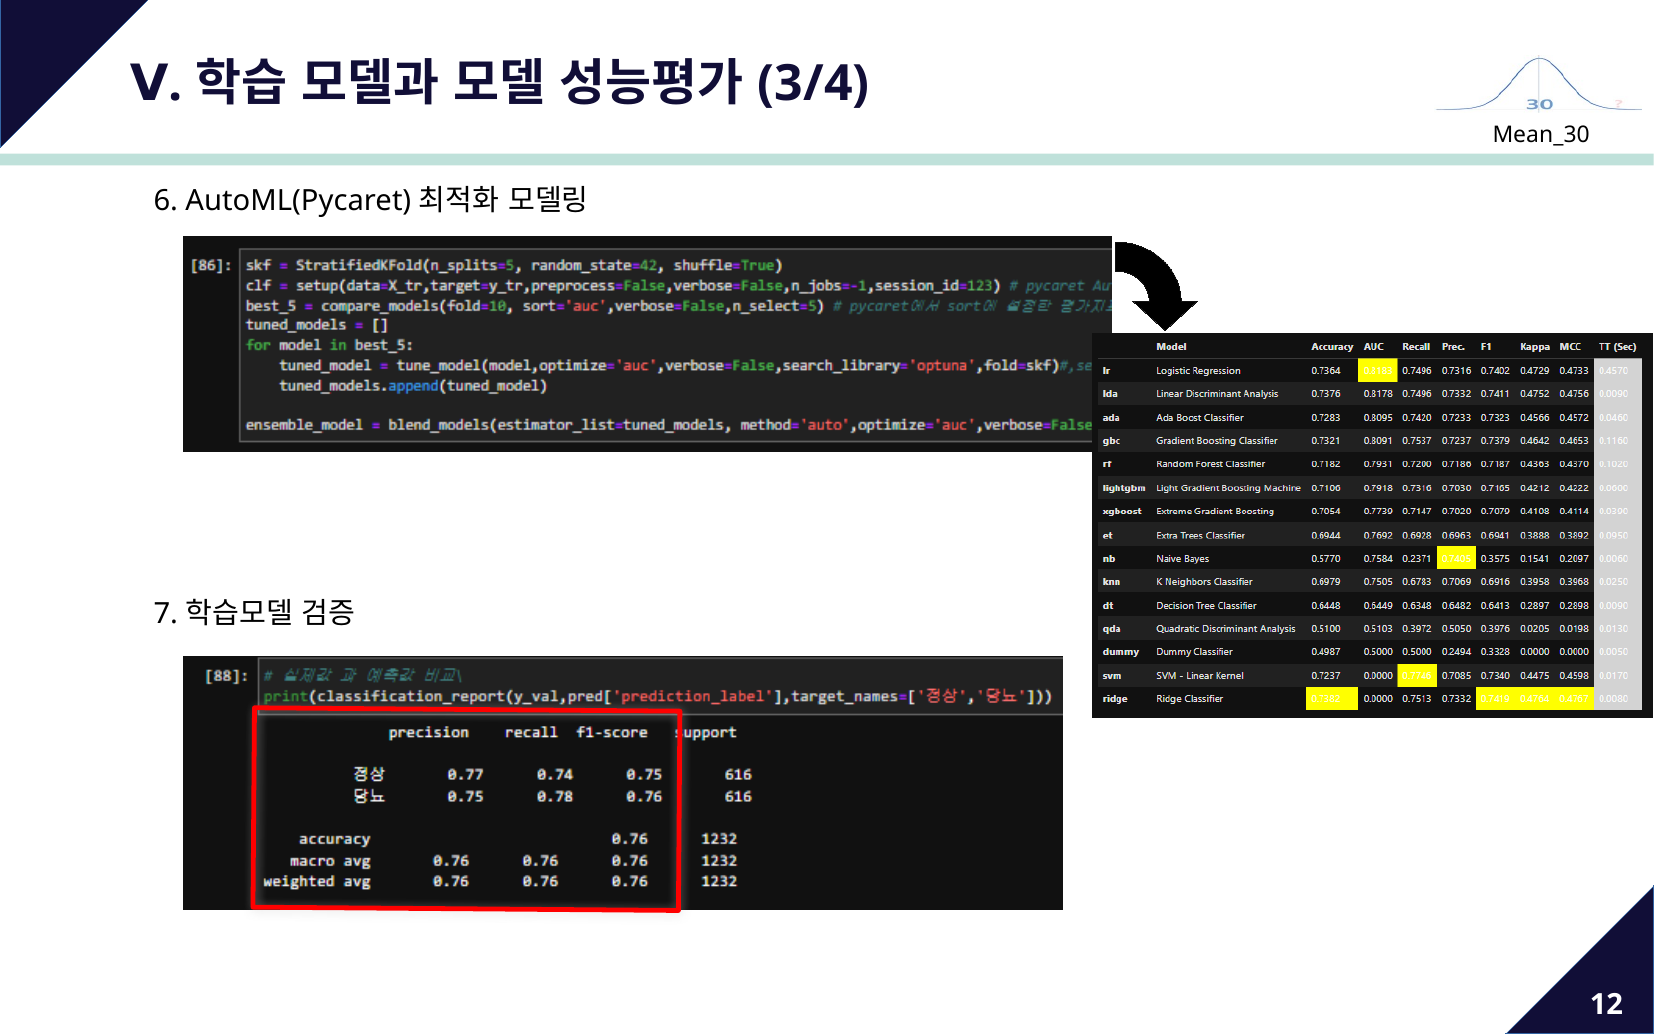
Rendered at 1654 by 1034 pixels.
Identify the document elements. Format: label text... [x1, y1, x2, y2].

list 6. AutoML(Pycaret) 최적화 모델링 7. 학습모델 검증 [82, 177, 1571, 975]
title Ⅴ. 학습 모델과 모델 성능평가 (3/4) [129, 41, 1619, 148]
picture [261, 715, 675, 907]
picture [183, 656, 1063, 910]
text_box Mean_30 [1446, 118, 1636, 148]
picture [1434, 55, 1642, 113]
text_box [1115, 242, 1198, 331]
text_box <숫자> [1556, 981, 1654, 1025]
picture [183, 236, 1653, 718]
